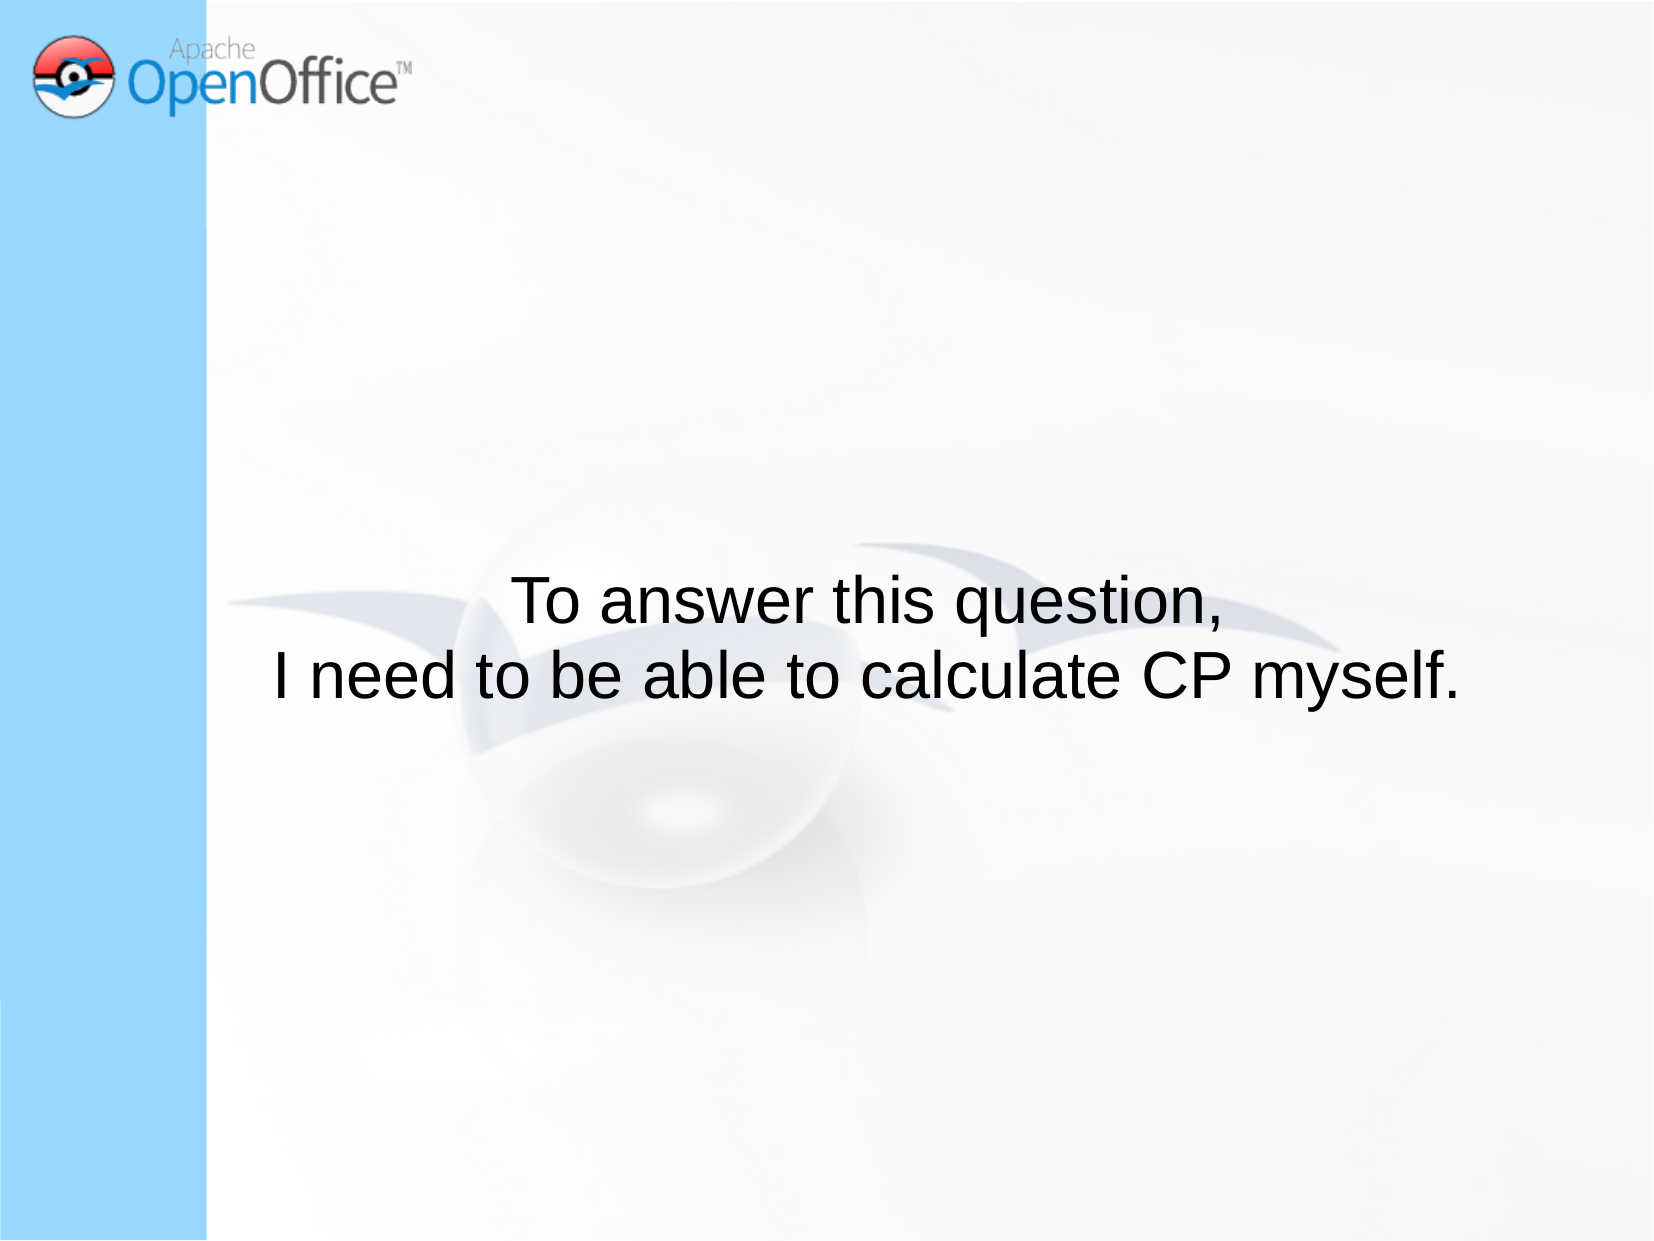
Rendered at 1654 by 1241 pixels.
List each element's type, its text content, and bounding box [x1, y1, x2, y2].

subtitle To answer this question, I need to be able to calculate CP myself. [165, 108, 1571, 1168]
picture [31, 2, 1654, 1241]
